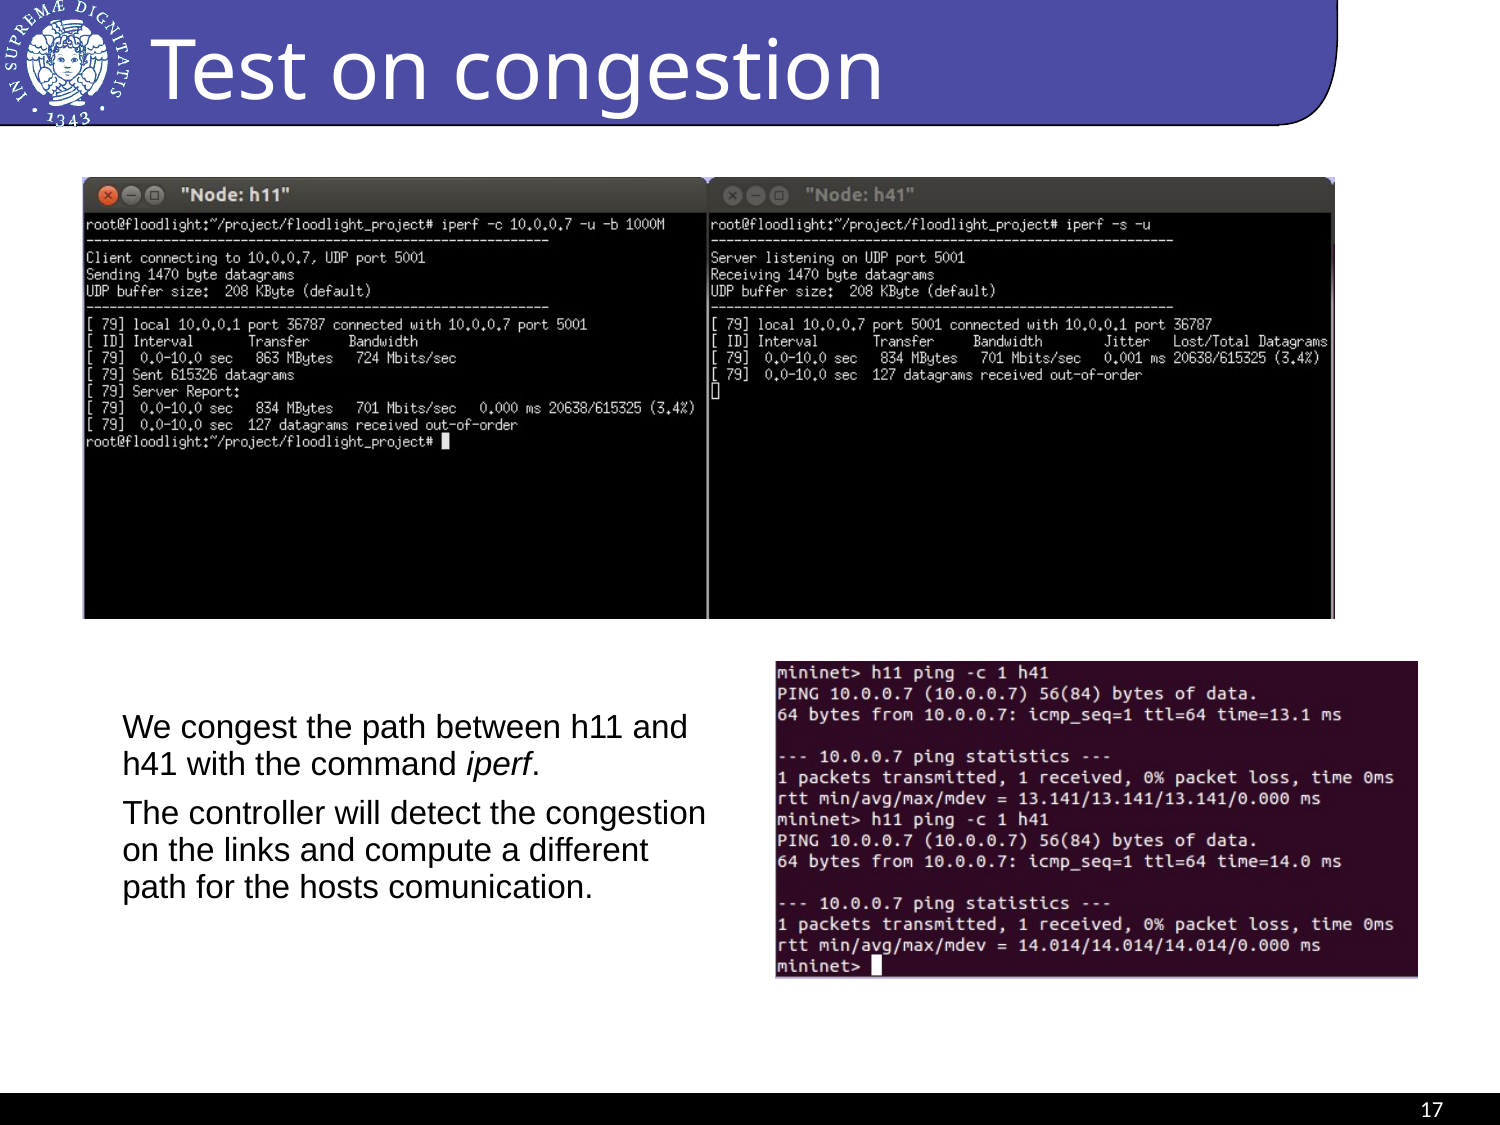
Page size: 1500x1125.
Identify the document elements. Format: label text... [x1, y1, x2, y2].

picture [775, 661, 1418, 979]
picture [82, 177, 1335, 619]
subtitle We congest the path between h11 and h41 with the command iperf. The controller will detect the congestion on the links and compute a different path for the hosts comunication. [122, 708, 709, 934]
text_box Test on congestion [135, 7, 1341, 126]
picture [2, 0, 133, 130]
text_box <numero> [2, 1086, 1500, 1125]
